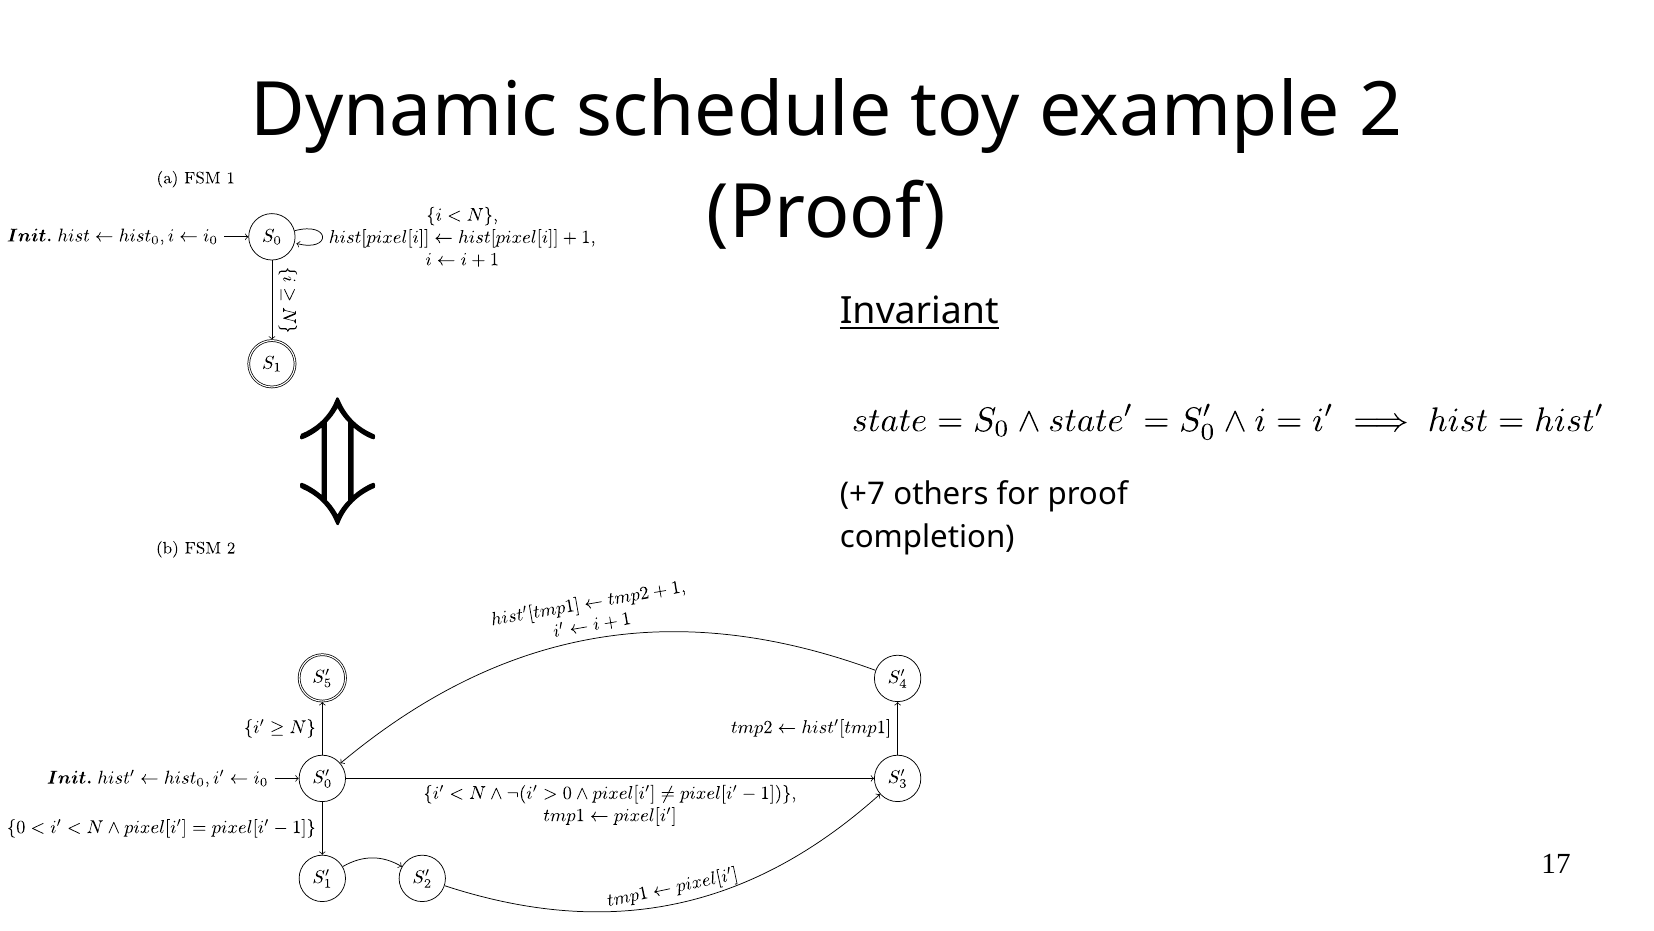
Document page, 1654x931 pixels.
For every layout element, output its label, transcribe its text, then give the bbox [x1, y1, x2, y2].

text_box (+7 others for proof completion) [825, 463, 1313, 526]
picture [972, 532, 977, 545]
picture [0, 168, 977, 931]
text_box Invariant [825, 276, 1051, 338]
text_box Dynamic schedule toy example 2 (Proof) [129, 47, 1524, 156]
text_box [300, 397, 376, 526]
text_box [853, 403, 1602, 441]
